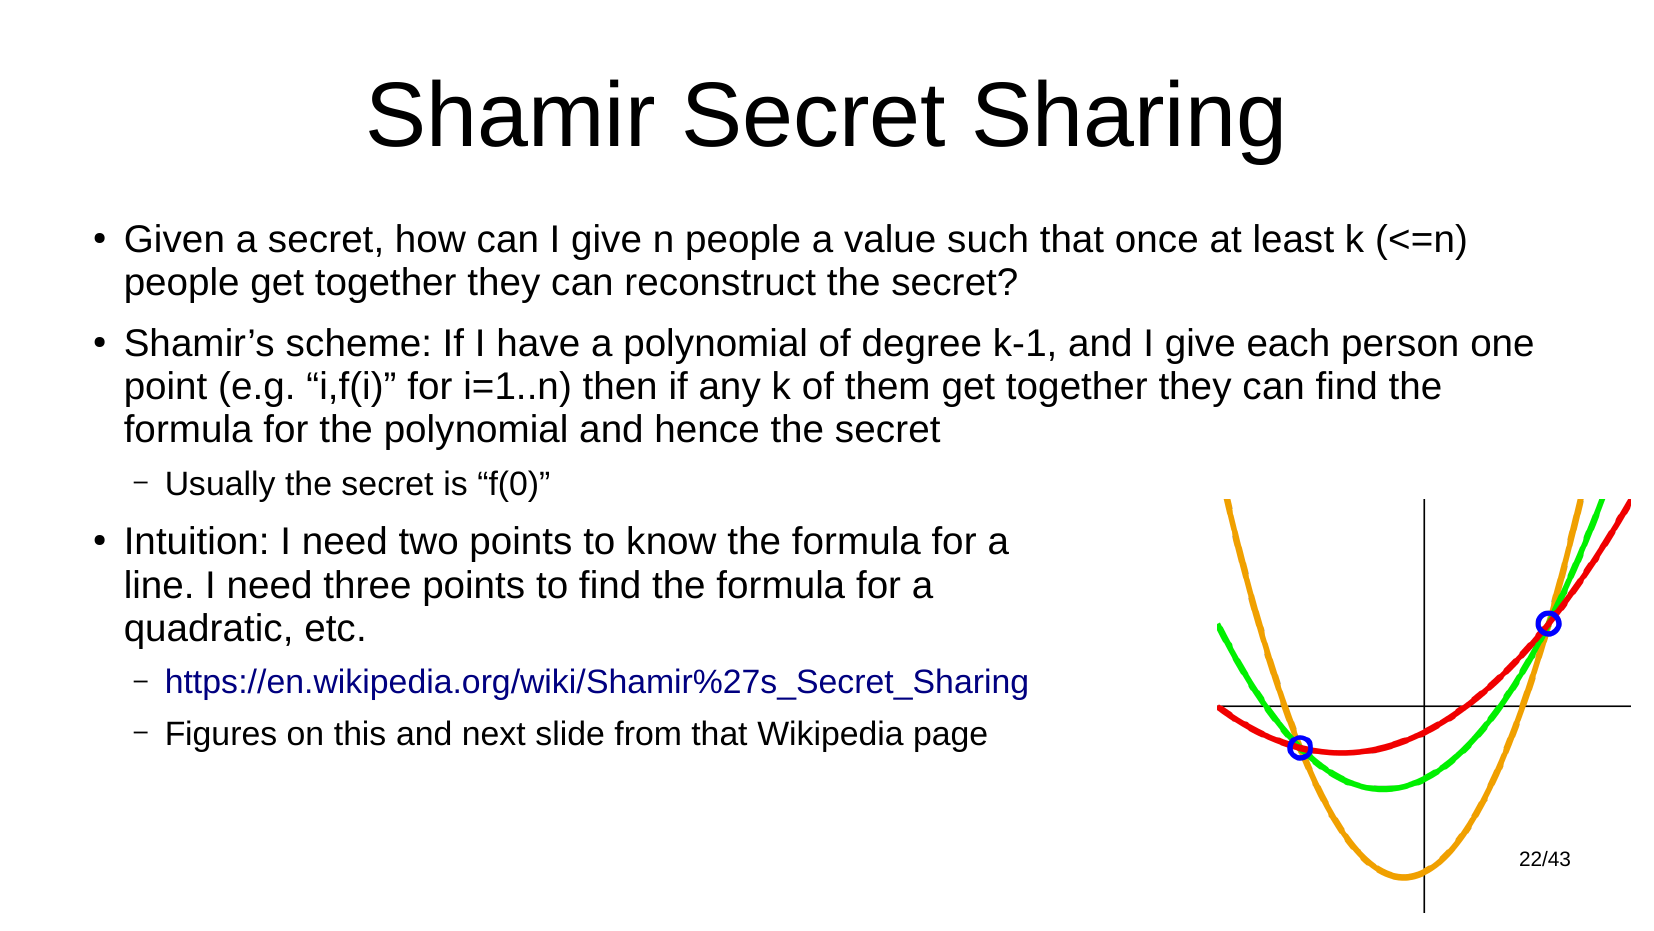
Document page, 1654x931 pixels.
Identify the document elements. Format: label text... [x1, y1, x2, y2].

picture [1217, 499, 1631, 913]
list Given a secret, how can I give n people a value such that once at least k (<=n) people get together they can reconstruct the secret? Shamir’s scheme: If I have a polynomial of degree k-1, and I give each person one point (e.g. “i,f(i)” for i=1..n) then if any k of them get together they can find the formula for the polynomial and hence the secret Usually the secret is “f(0)” Intuition: I need two points to know the formula for a line. I need three points to find the formula for a quadratic, etc. https://en.wikipedia.org/wiki/Shamir%27s_Secret_Sharing Figures on this and next slide from that Wikipedia page [82, 217, 1571, 758]
title Shamir Secret Sharing [82, 37, 1571, 193]
